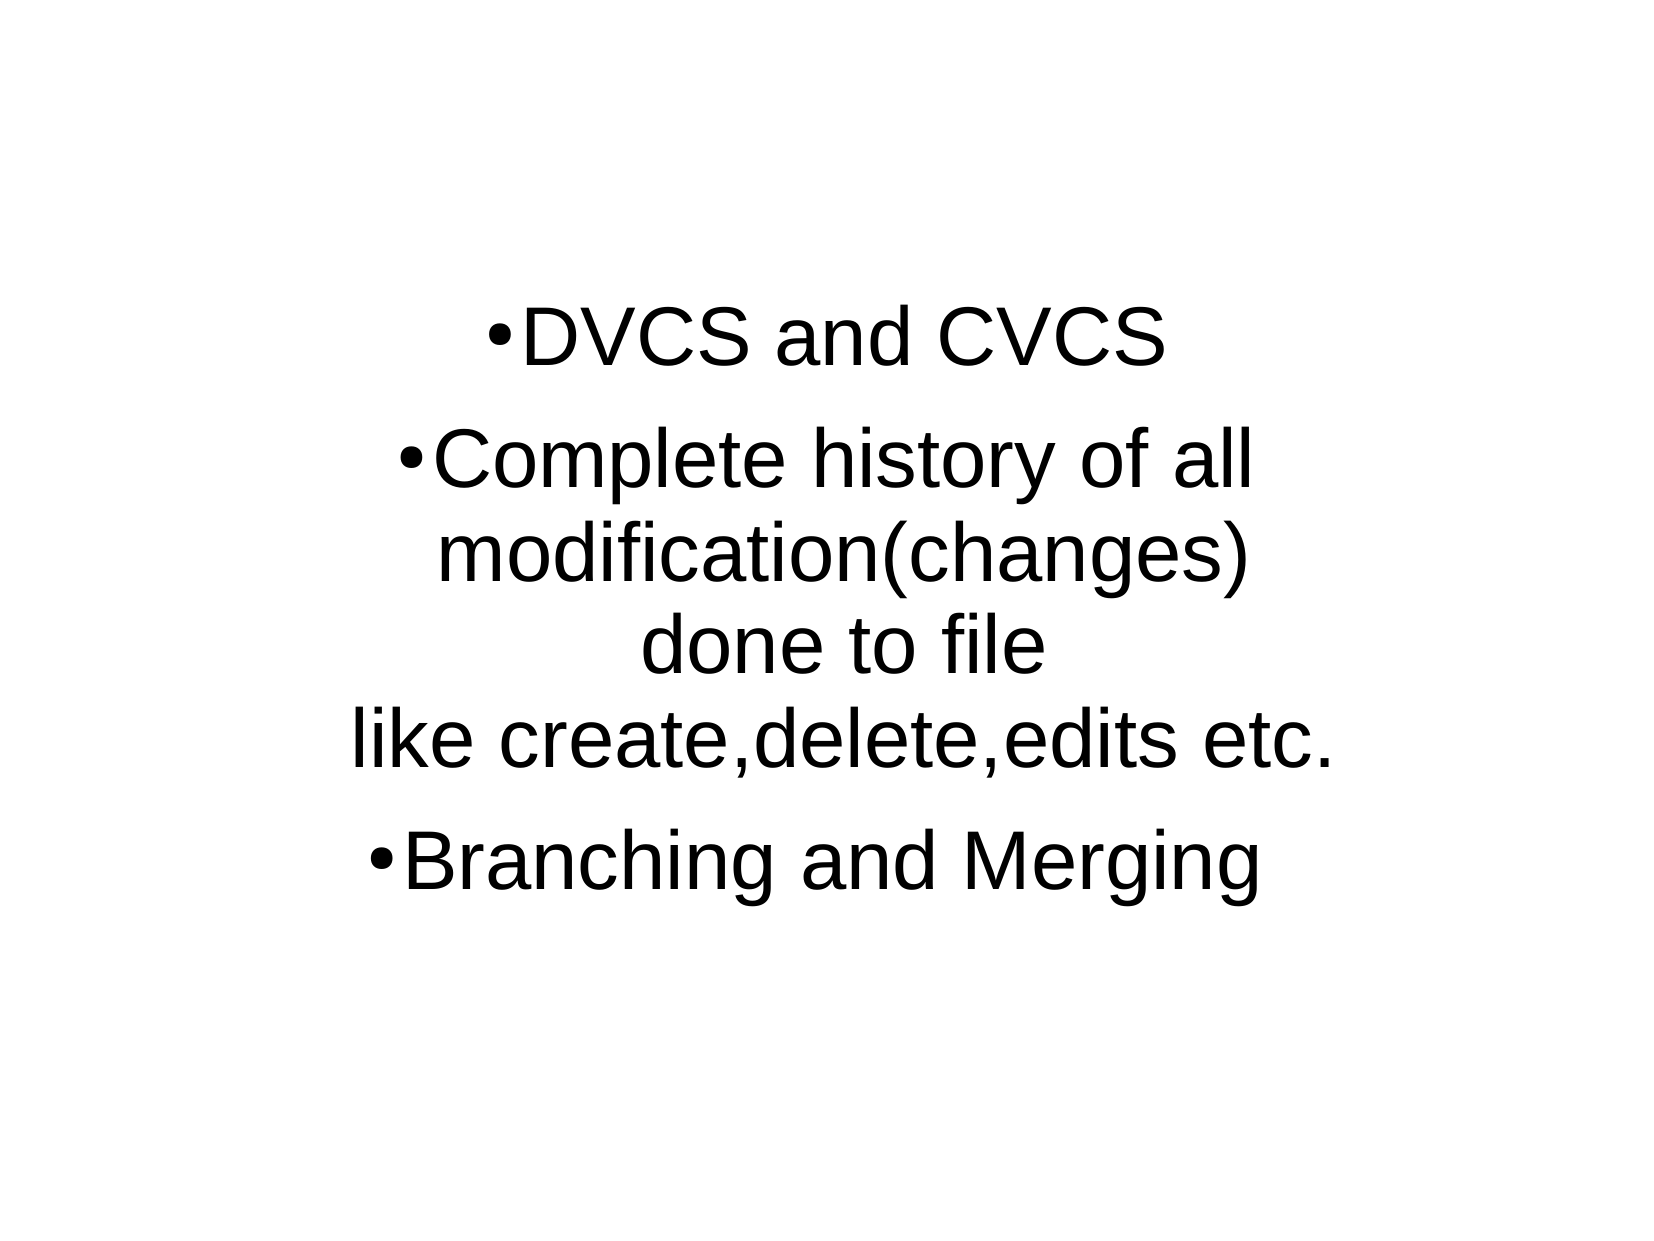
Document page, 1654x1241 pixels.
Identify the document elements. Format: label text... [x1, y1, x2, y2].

list DVCS and CVCS Complete history of all modification(changes) done to file like create,delete,edits etc. Branching and Merging [82, 290, 1571, 1010]
